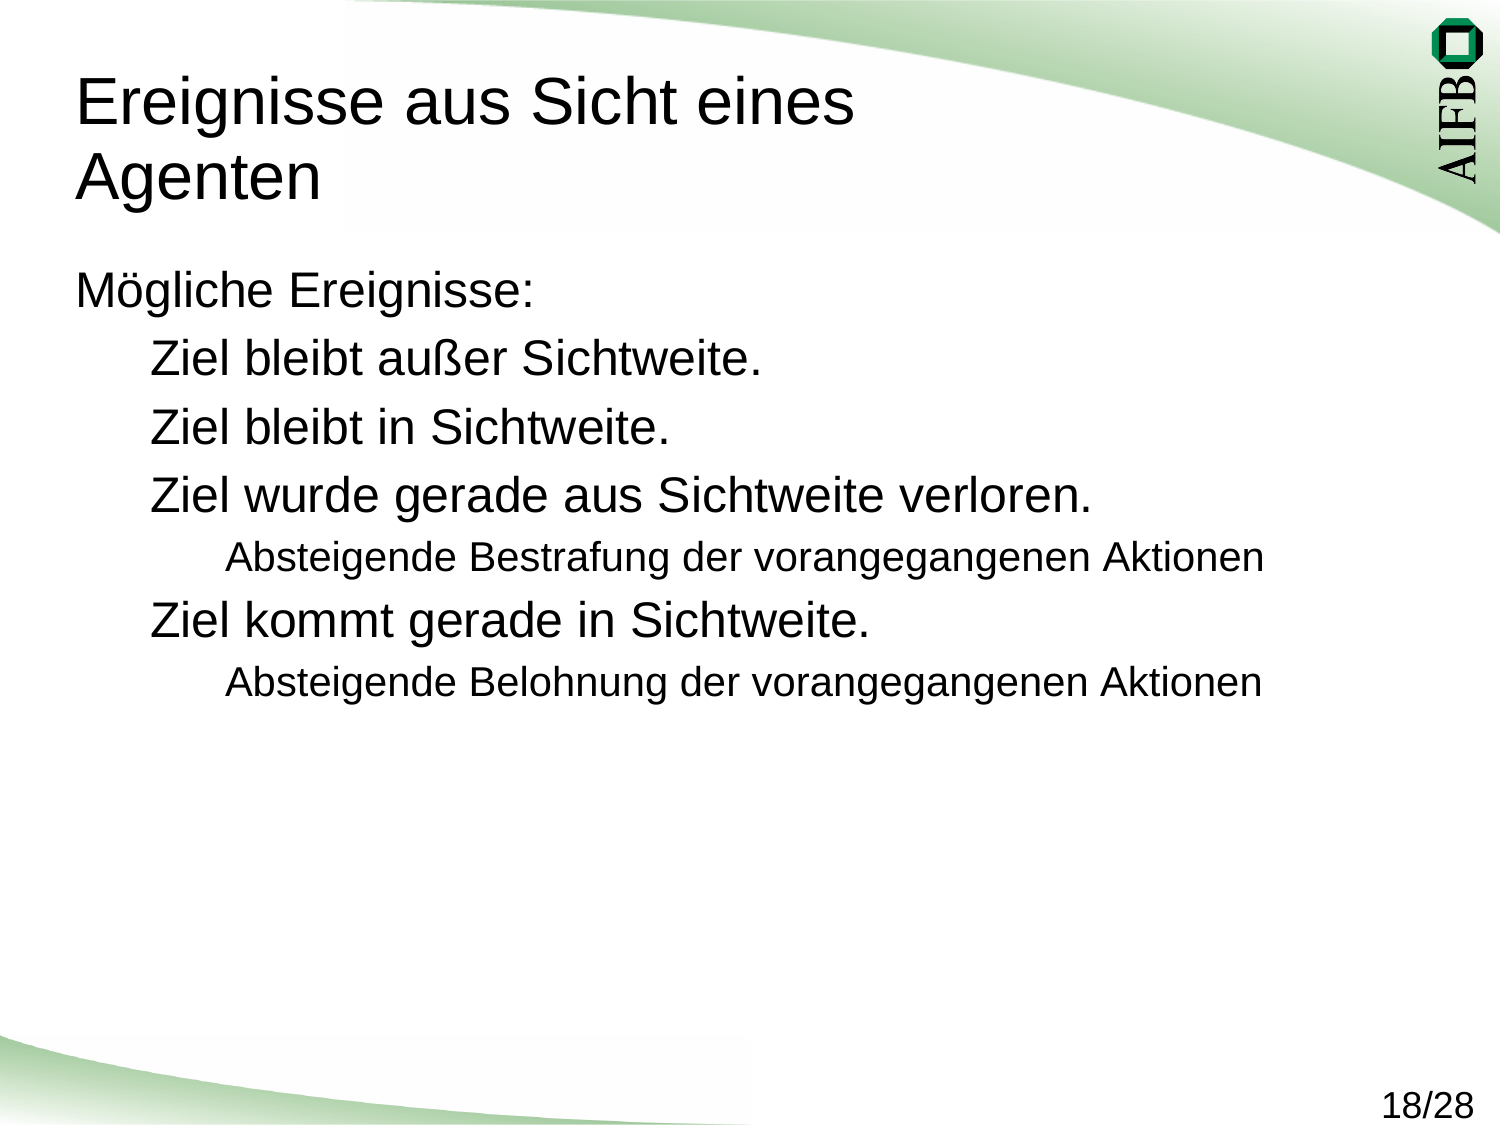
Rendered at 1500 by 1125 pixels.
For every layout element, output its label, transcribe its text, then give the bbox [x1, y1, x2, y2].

list Mögliche Ereignisse: Ziel bleibt außer Sichtweite. Ziel bleibt in Sichtweite. Ziel wurde gerade aus Sichtweite verloren. Absteigende Bestrafung der vorangegangenen Aktionen Ziel kommt gerade in Sichtweite. Absteigende Belohnung der vorangegangenen Aktionen [75, 262, 1426, 1057]
picture [0, 1035, 751, 1125]
picture [345, 0, 1500, 234]
title Ereignisse aus Sicht eines Agenten [75, 45, 958, 233]
